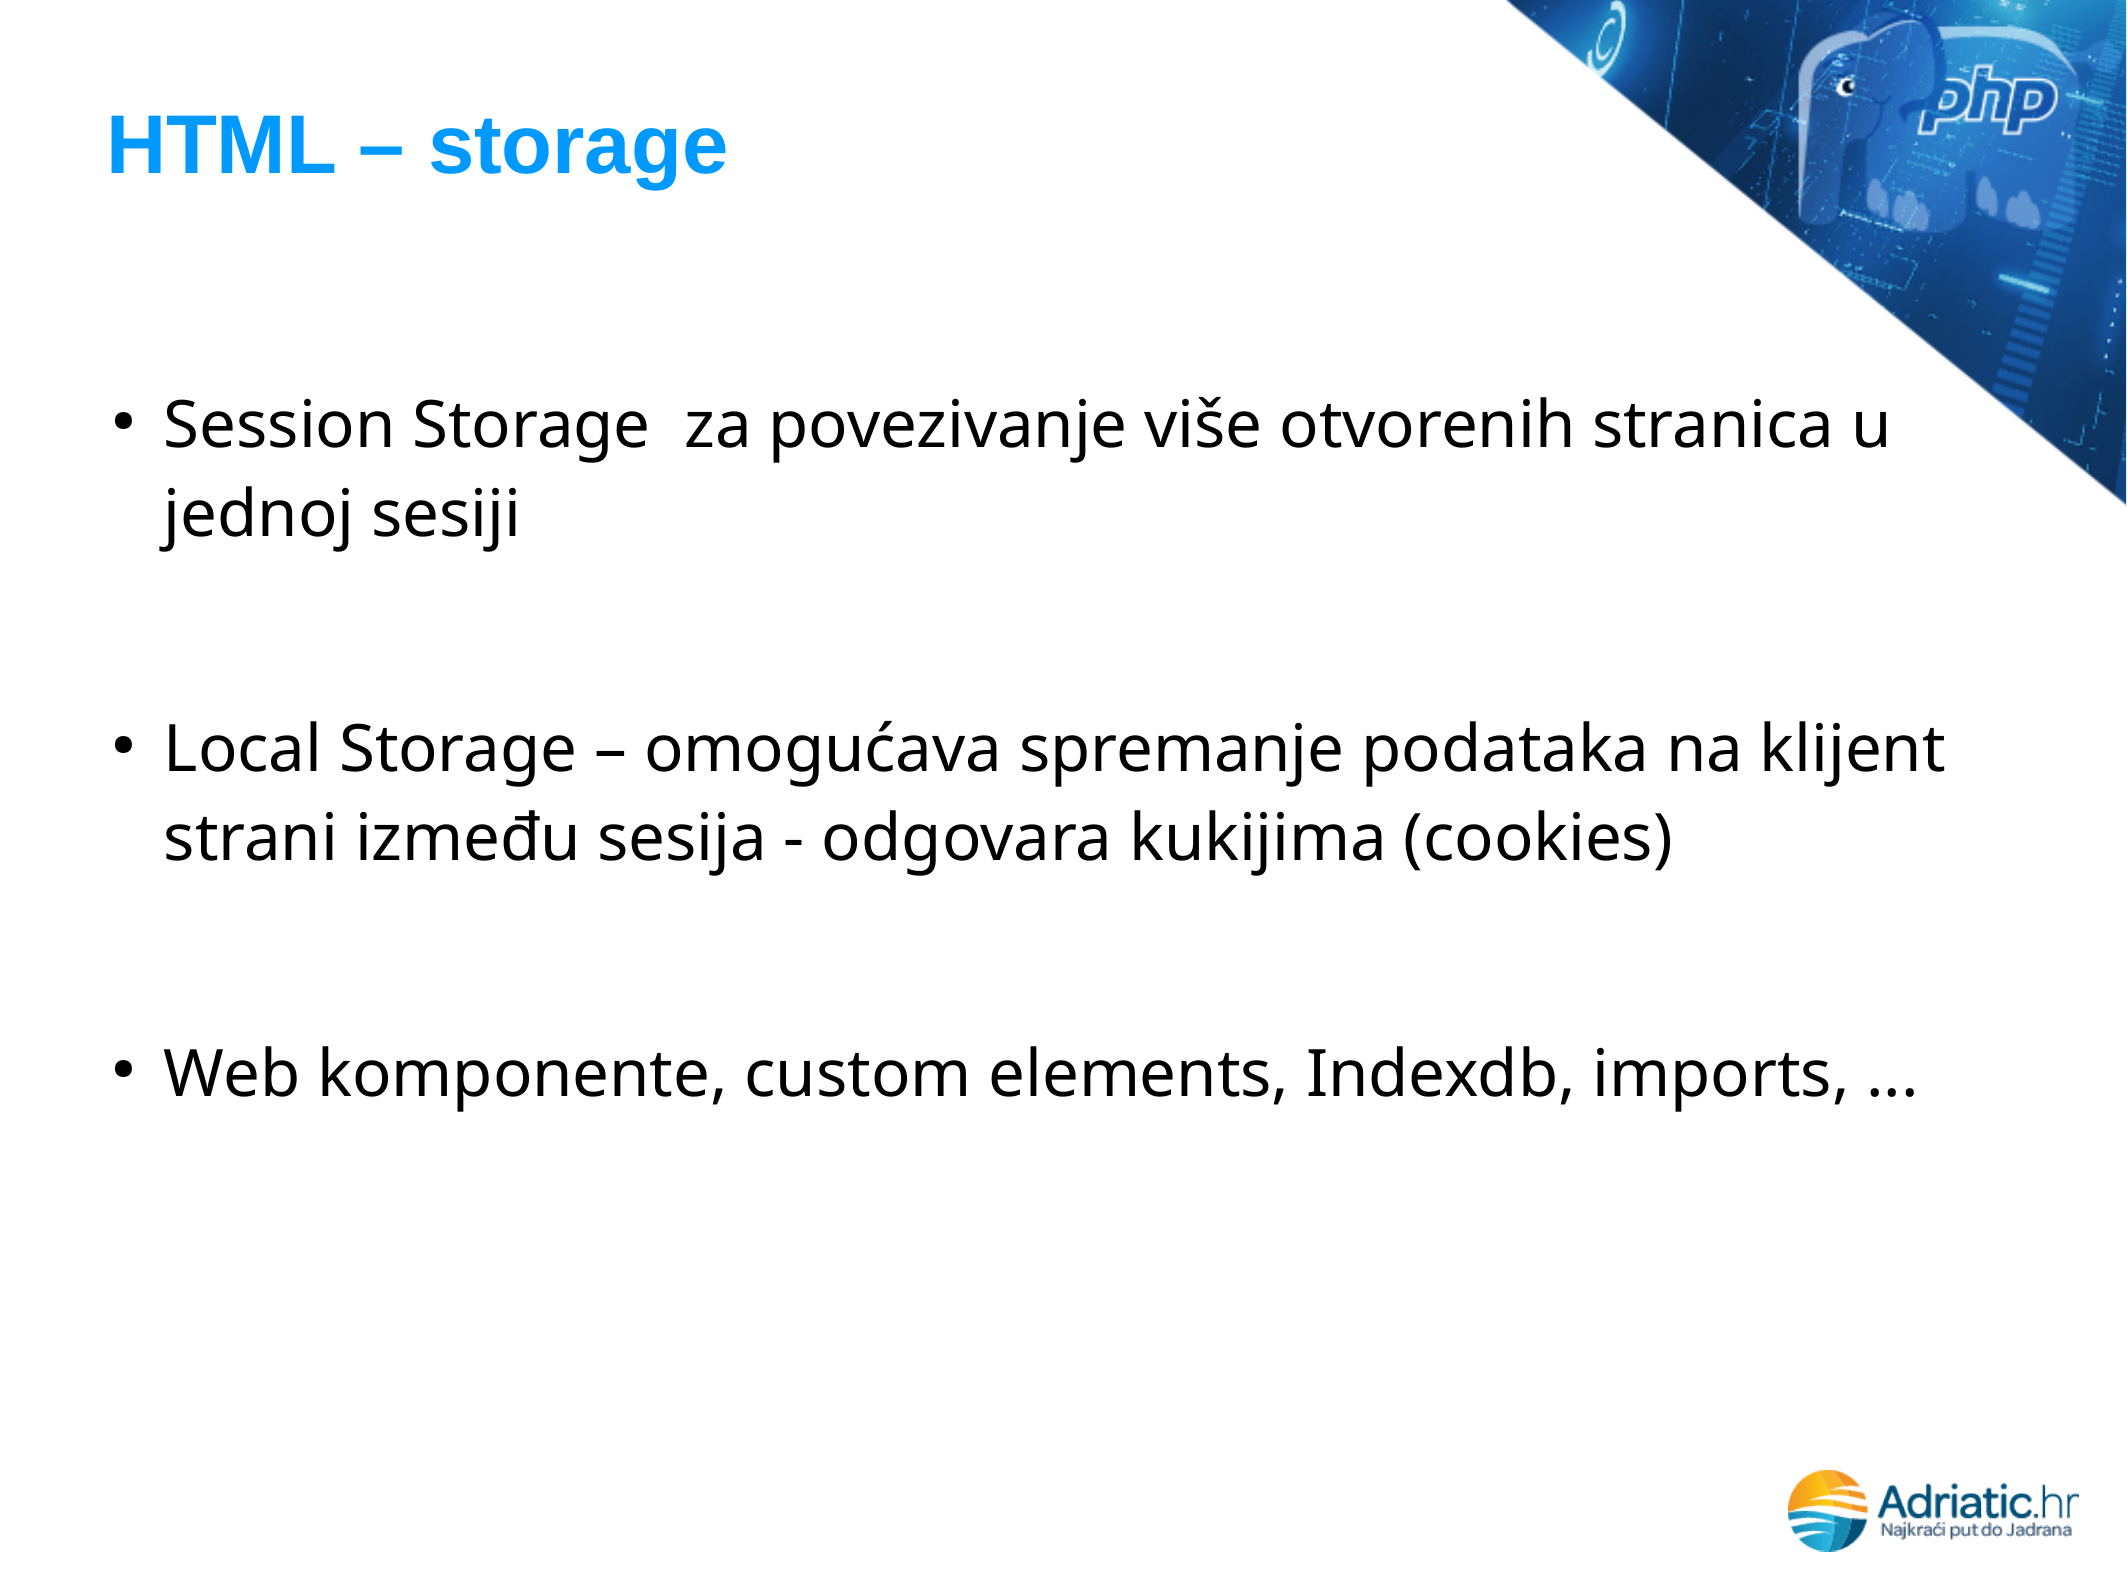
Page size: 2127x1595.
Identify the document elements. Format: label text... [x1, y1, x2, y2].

picture [1505, 0, 2127, 625]
list Session Storage za povezivanje više otvorenih stranica u jednoj sesiji Local Storage – omogućava spremanje podataka na klijent strani između sesija - odgovara kukijima (cookies) Web komponente, custom elements, Indexdb, imports, ... [94, 377, 2008, 1536]
picture [1788, 1470, 2079, 1552]
title HTML – storage [106, 70, 1630, 219]
